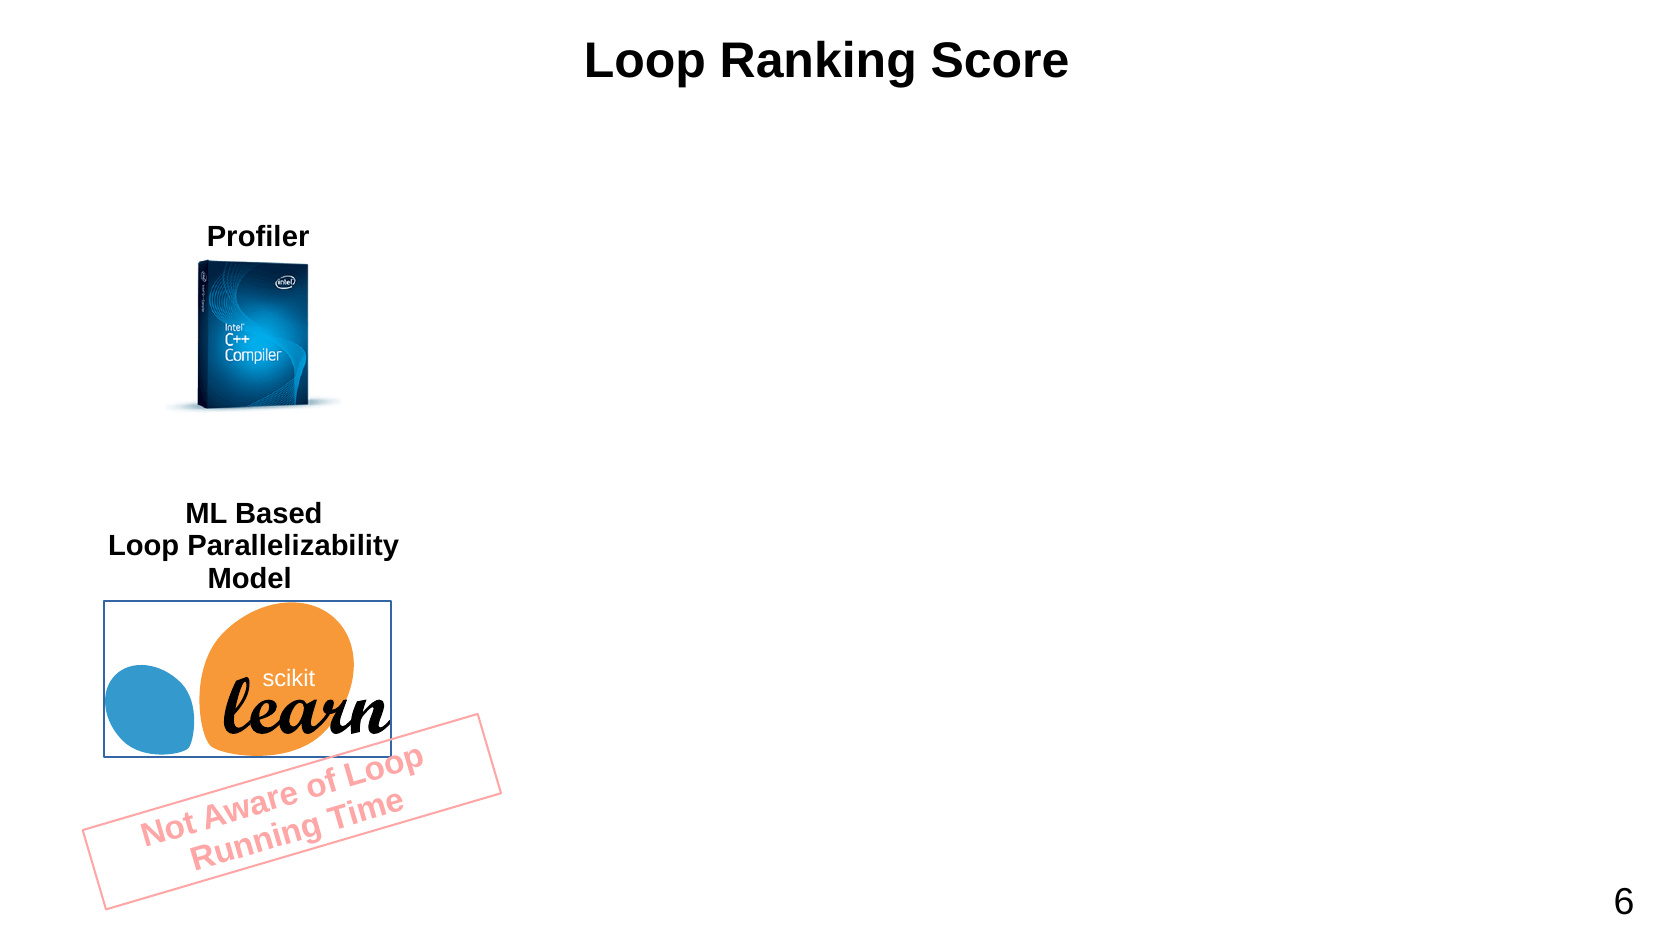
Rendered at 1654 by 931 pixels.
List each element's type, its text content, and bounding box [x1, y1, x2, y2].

picture [165, 259, 341, 414]
text_box 6 [1594, 873, 1654, 931]
text_box Profiler [187, 212, 330, 260]
picture [105, 603, 390, 756]
text_box ML Based Loop Parallelizability Model [82, 489, 426, 603]
text_box Loop Ranking Score [0, 2, 1654, 119]
text_box Not Aware of Loop Running Time [82, 713, 502, 910]
